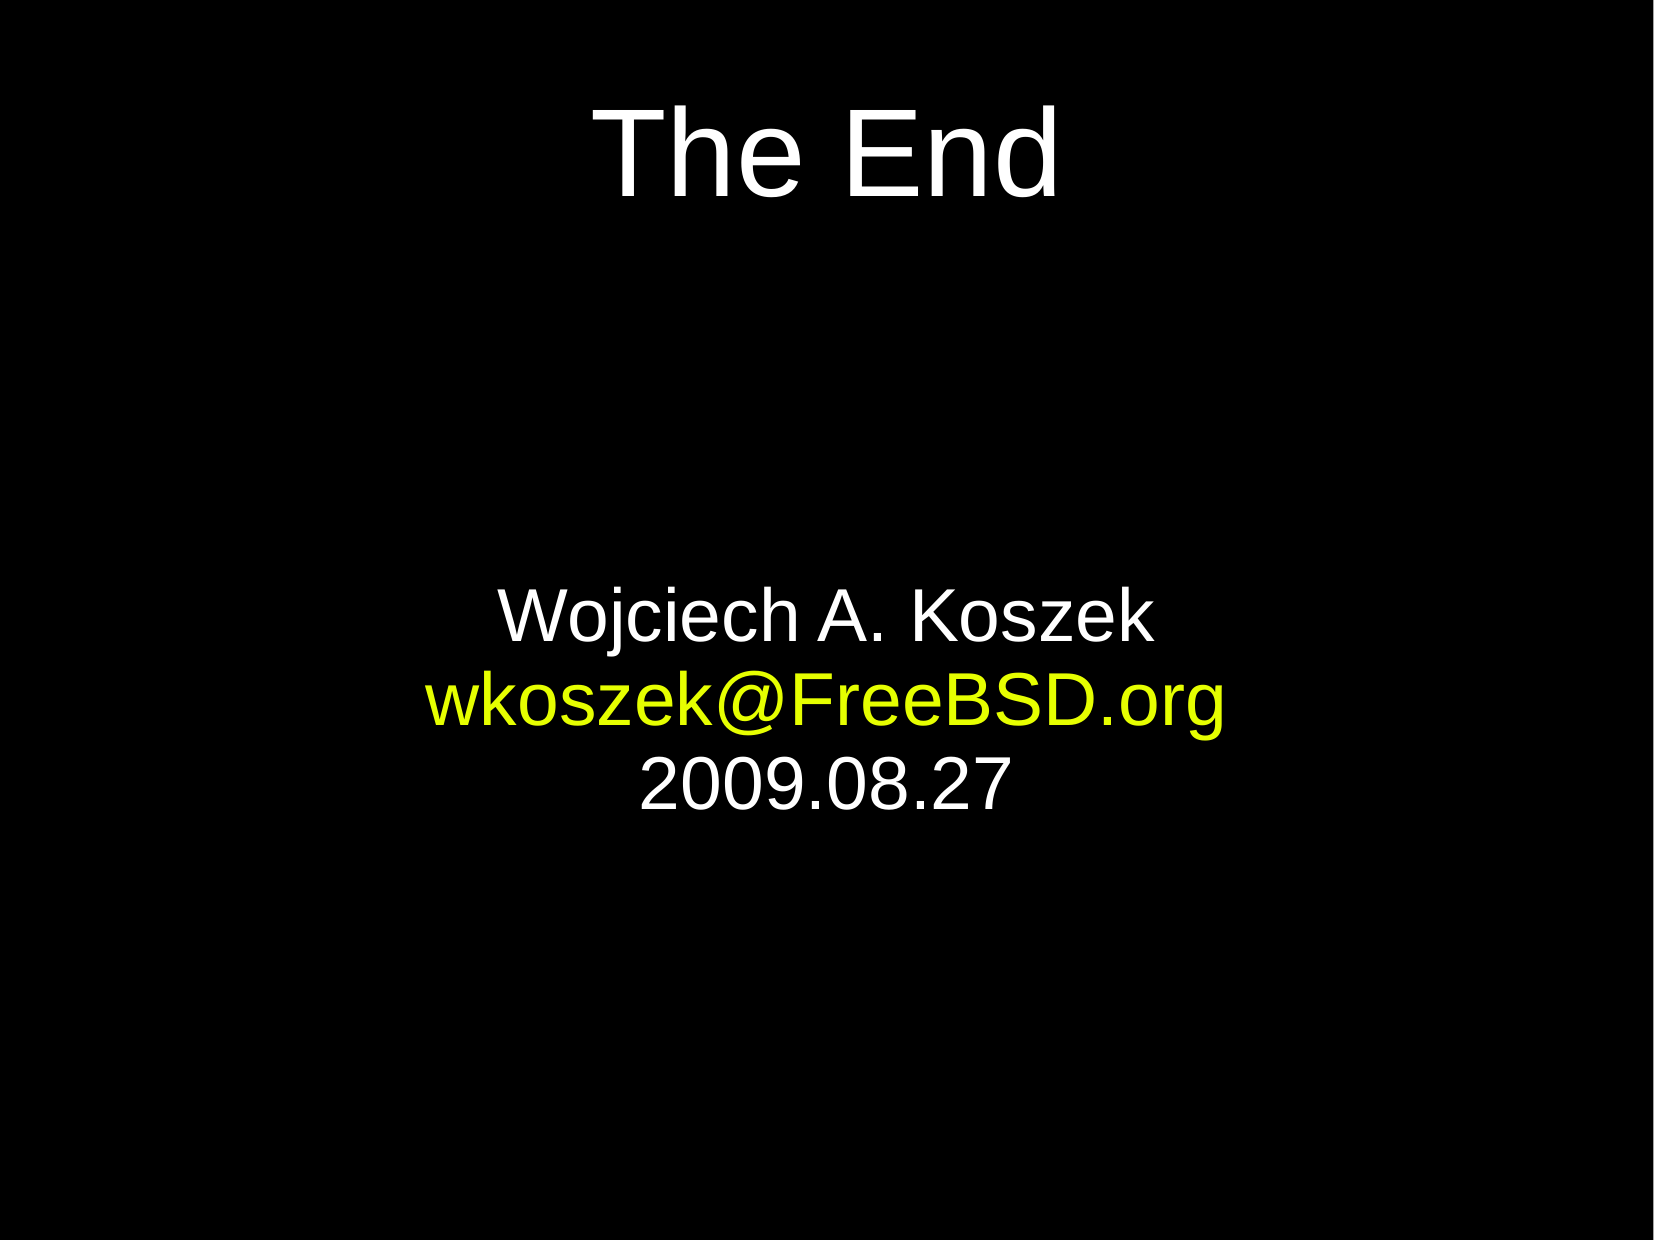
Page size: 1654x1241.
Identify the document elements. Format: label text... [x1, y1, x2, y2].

title The End [82, 49, 1571, 257]
subtitle Wojciech A. Koszek wkoszek@FreeBSD.org 2009.08.27 [82, 297, 1571, 1102]
